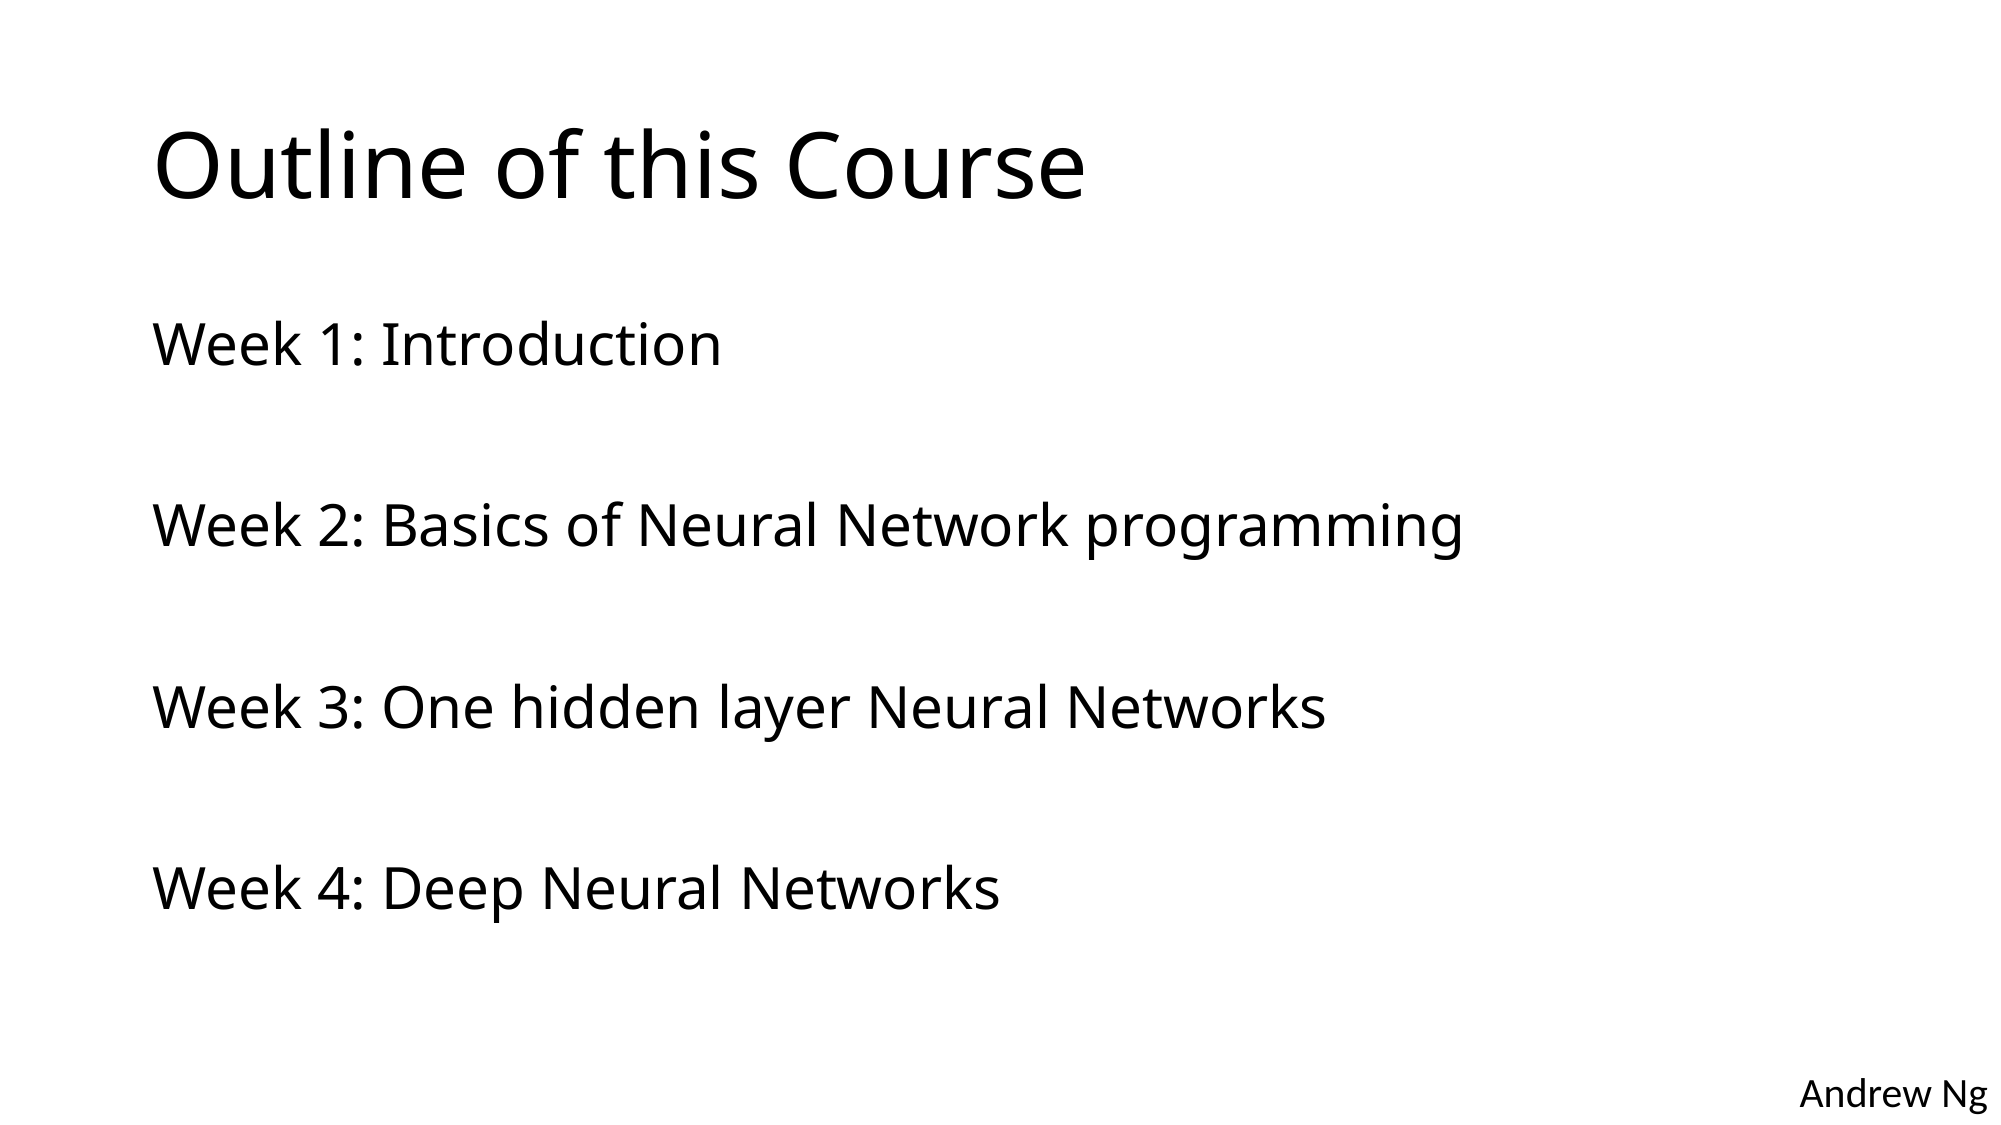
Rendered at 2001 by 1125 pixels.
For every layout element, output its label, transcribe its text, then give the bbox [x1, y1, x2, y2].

list Week 1: Introduction Week 2: Basics of Neural Network programming Week 3: One hidden layer Neural Networks Week 4: Deep Neural Networks [137, 299, 1863, 1014]
title Outline of this Course [137, 59, 1863, 278]
